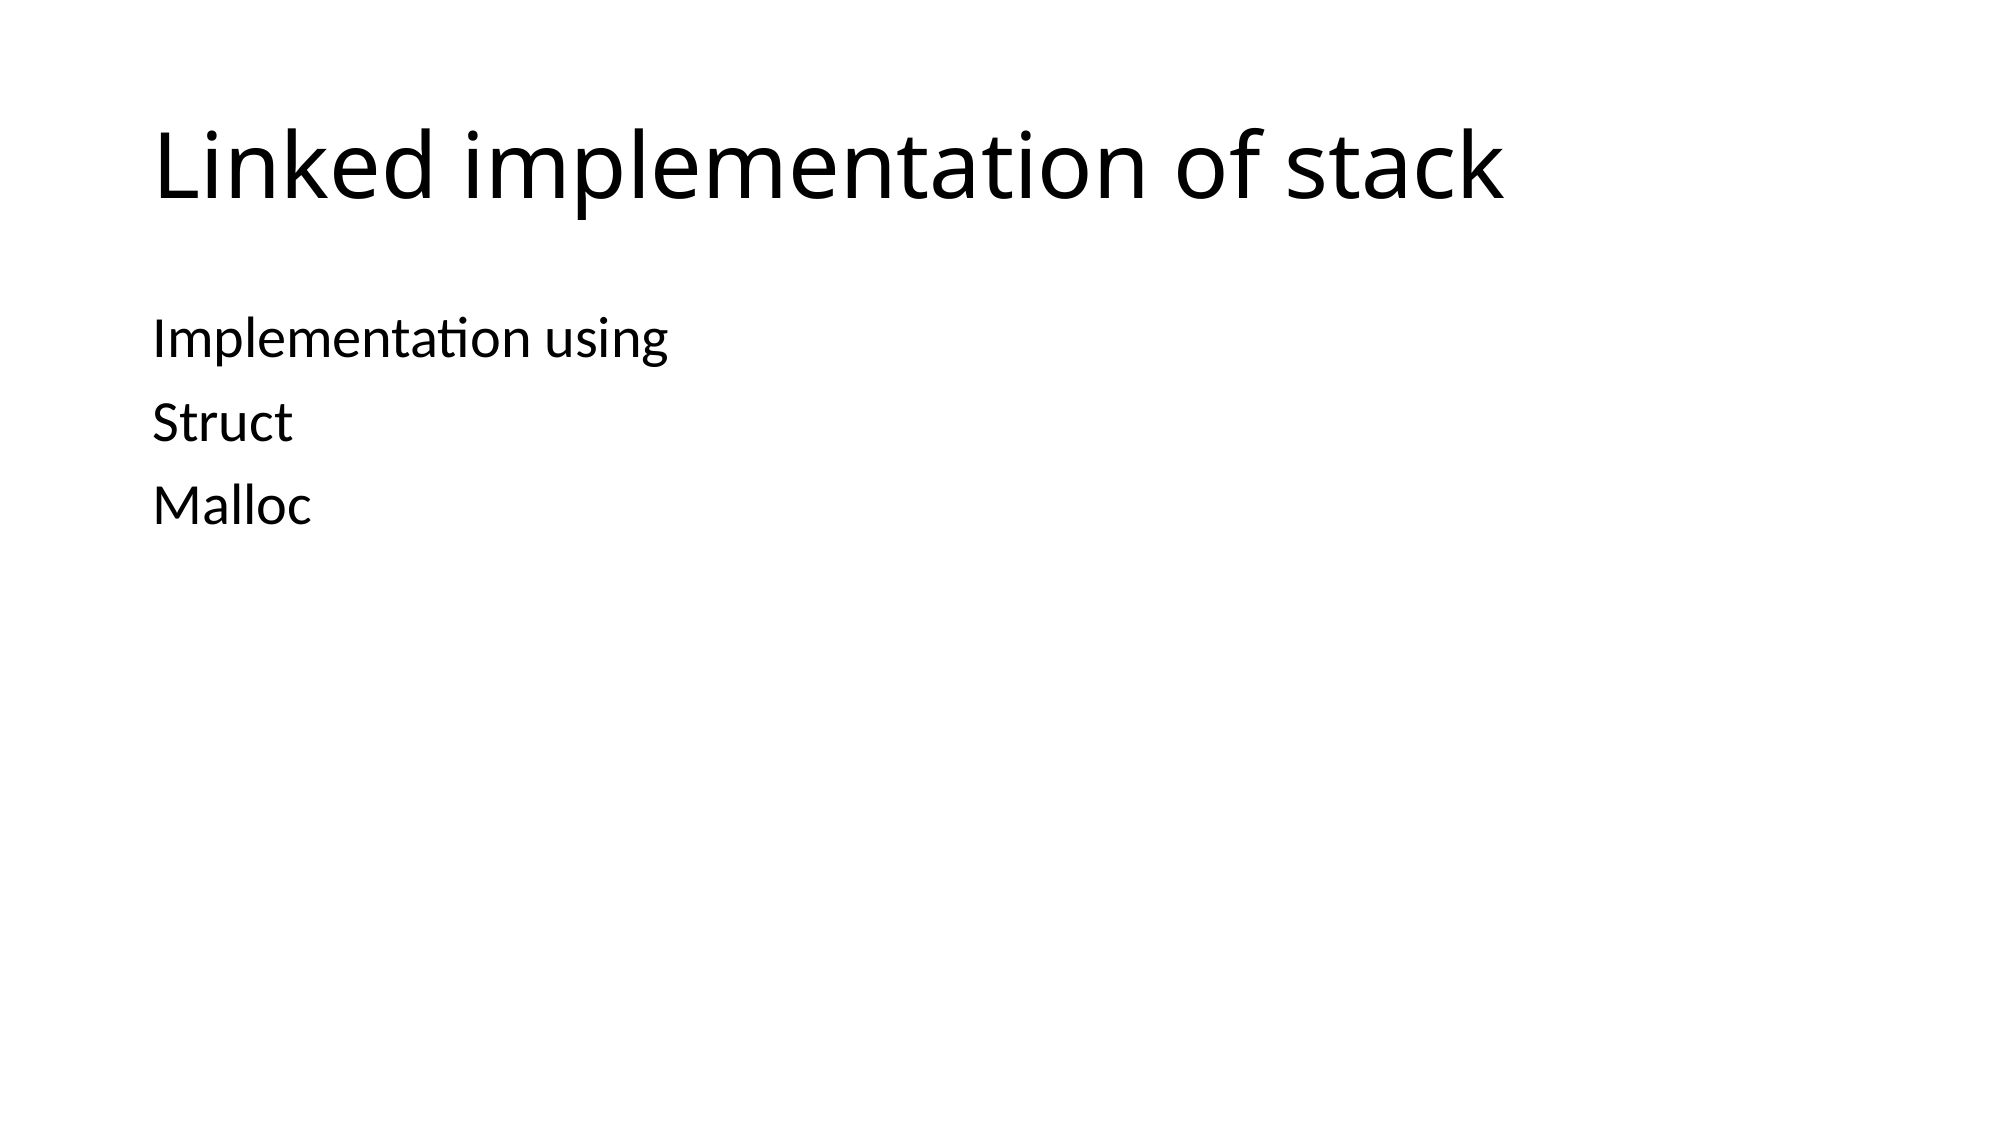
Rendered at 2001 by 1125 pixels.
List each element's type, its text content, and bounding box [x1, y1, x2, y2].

title Linked implementation of stack [137, 59, 1863, 278]
list Implementation using Struct Malloc [137, 299, 1863, 1014]
